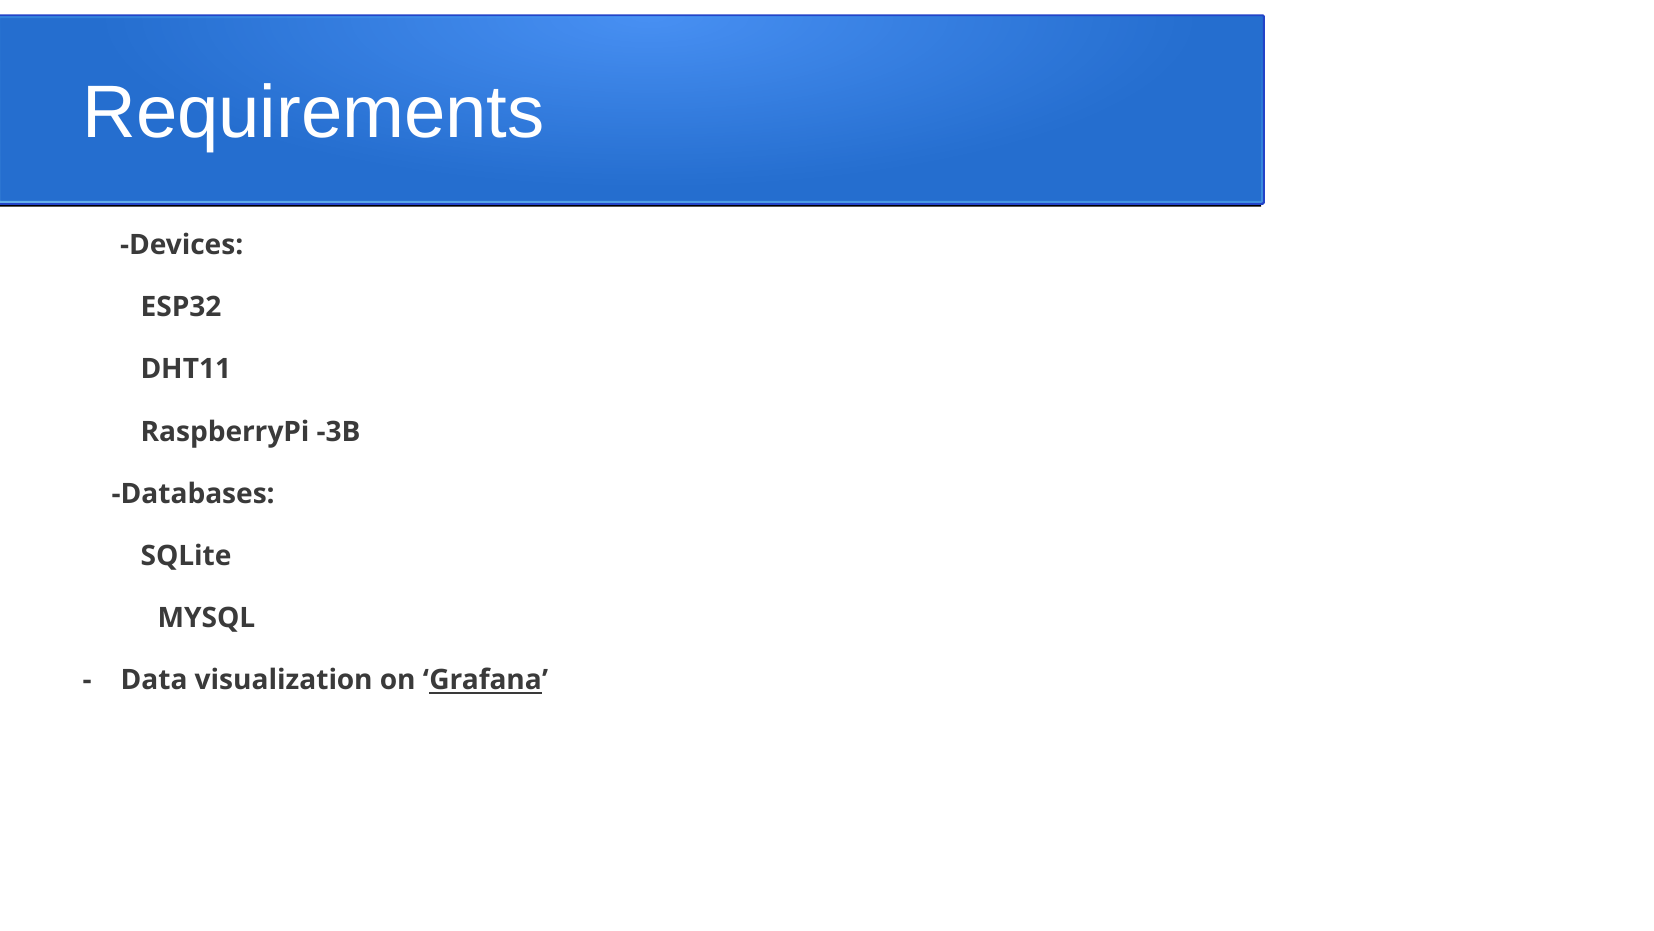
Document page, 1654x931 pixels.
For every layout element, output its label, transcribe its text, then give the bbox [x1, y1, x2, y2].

list -Devices: ESP32 DHT11 RaspberryPi -3B -Databases: SQLite MYSQL - Data visualization on ‘Grafana’ [82, 224, 1571, 764]
title Requirements [82, 35, 1235, 189]
